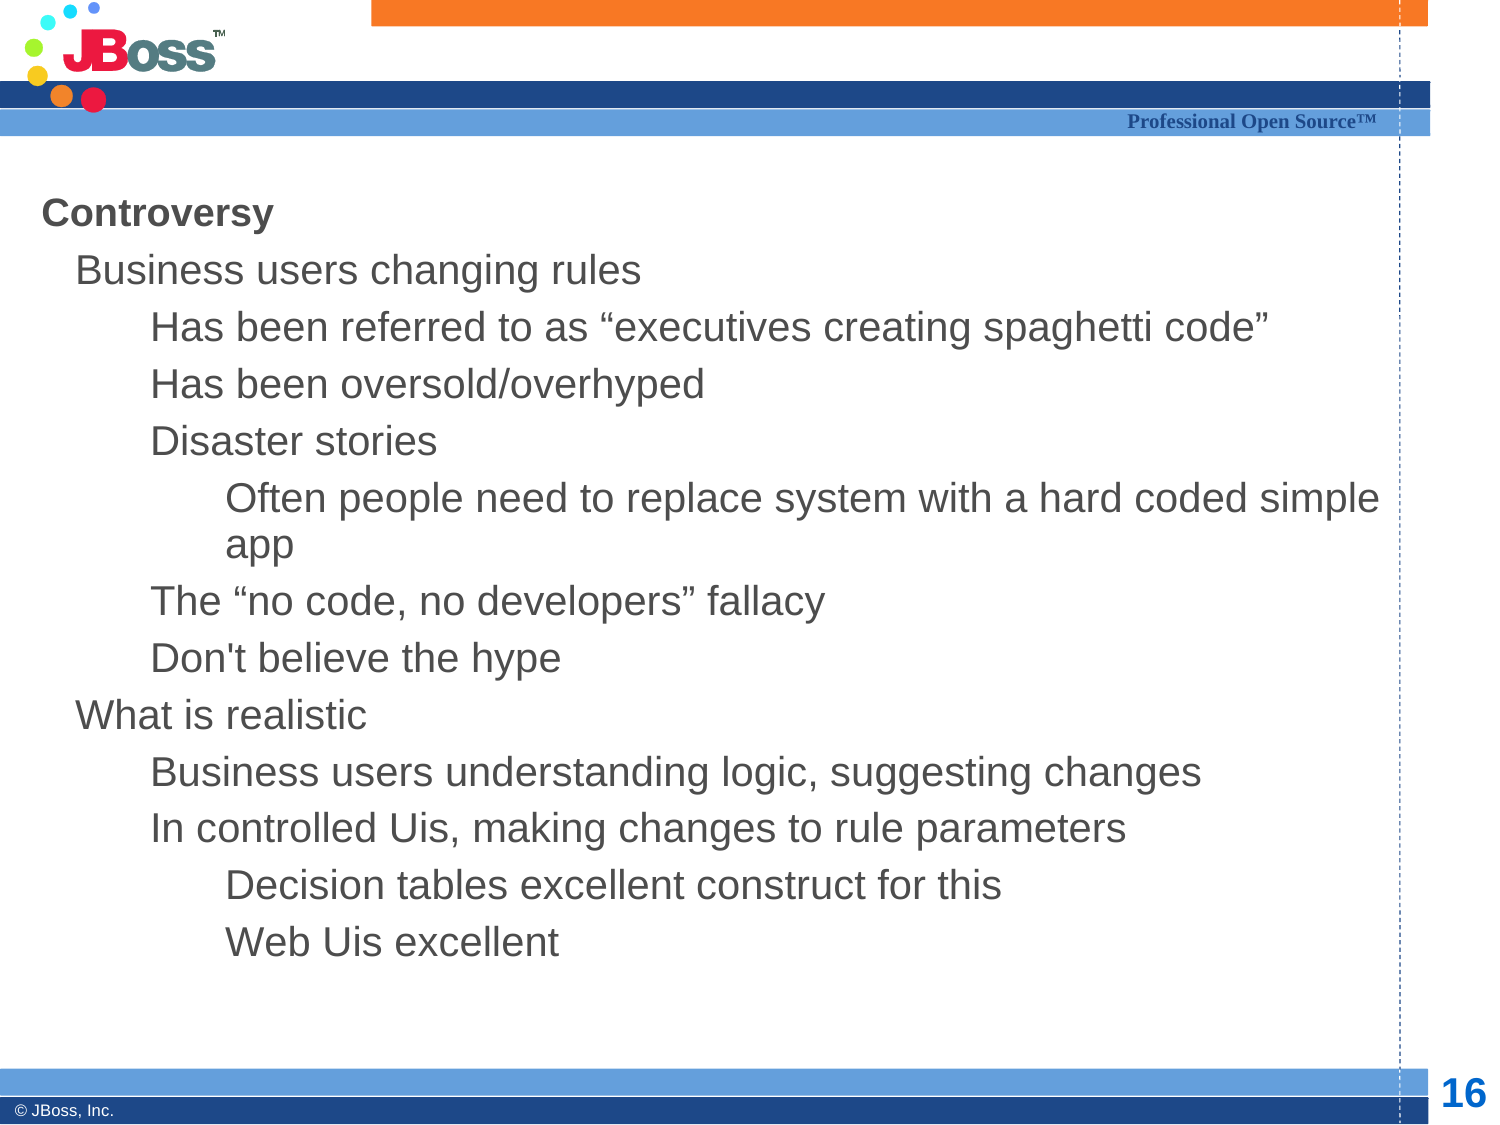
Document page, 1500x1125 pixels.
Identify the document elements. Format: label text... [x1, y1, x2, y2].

title Controversy [41, 129, 1329, 296]
subtitle Business users changing rules Has been referred to as “executives creating spaghetti code” Has been oversold/overhyped Disaster stories Often people need to replace system with a hard coded simple app The “no code, no developers” fallacy Don't believe the hype What is realistic Business users understanding logic, suggesting changes In controlled Uis, making changes to rule parameters Decision tables excellent construct for this Web Uis excellent [75, 244, 1425, 1025]
